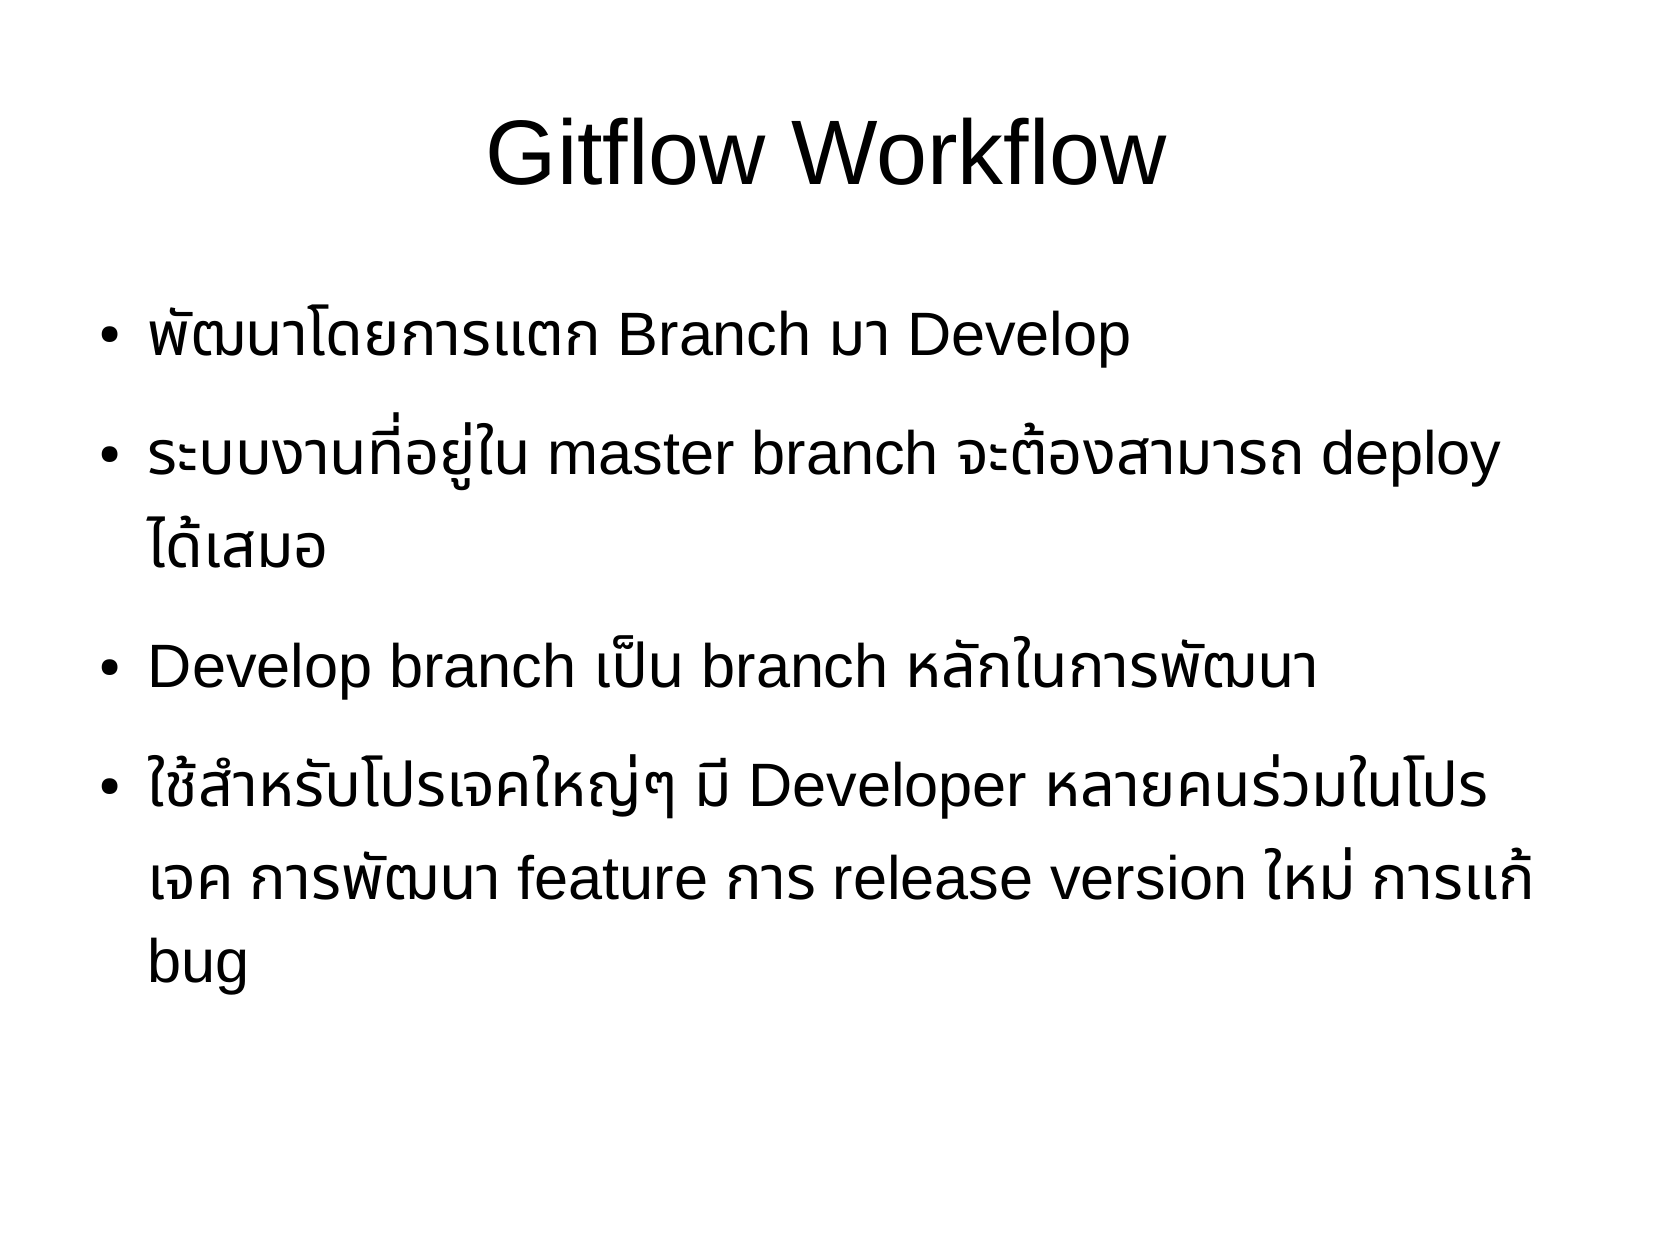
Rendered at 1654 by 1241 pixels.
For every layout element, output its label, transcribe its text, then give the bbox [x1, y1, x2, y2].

title Gitflow Workflow [82, 49, 1571, 257]
list พัฒนาโดยการแตก Branch มา Develop ระบบงานที่อยู่ใน master branch จะต้องสามารถ deploy ได้เสมอ Develop branch เป็น branch หลักในการพัฒนา ใช้สำหรับโปรเจคใหญ่ๆ มี Developer หลายคนร่วมในโปรเจค การพัฒนา feature การ release version ใหม่ การแก้ bug [82, 290, 1571, 1010]
